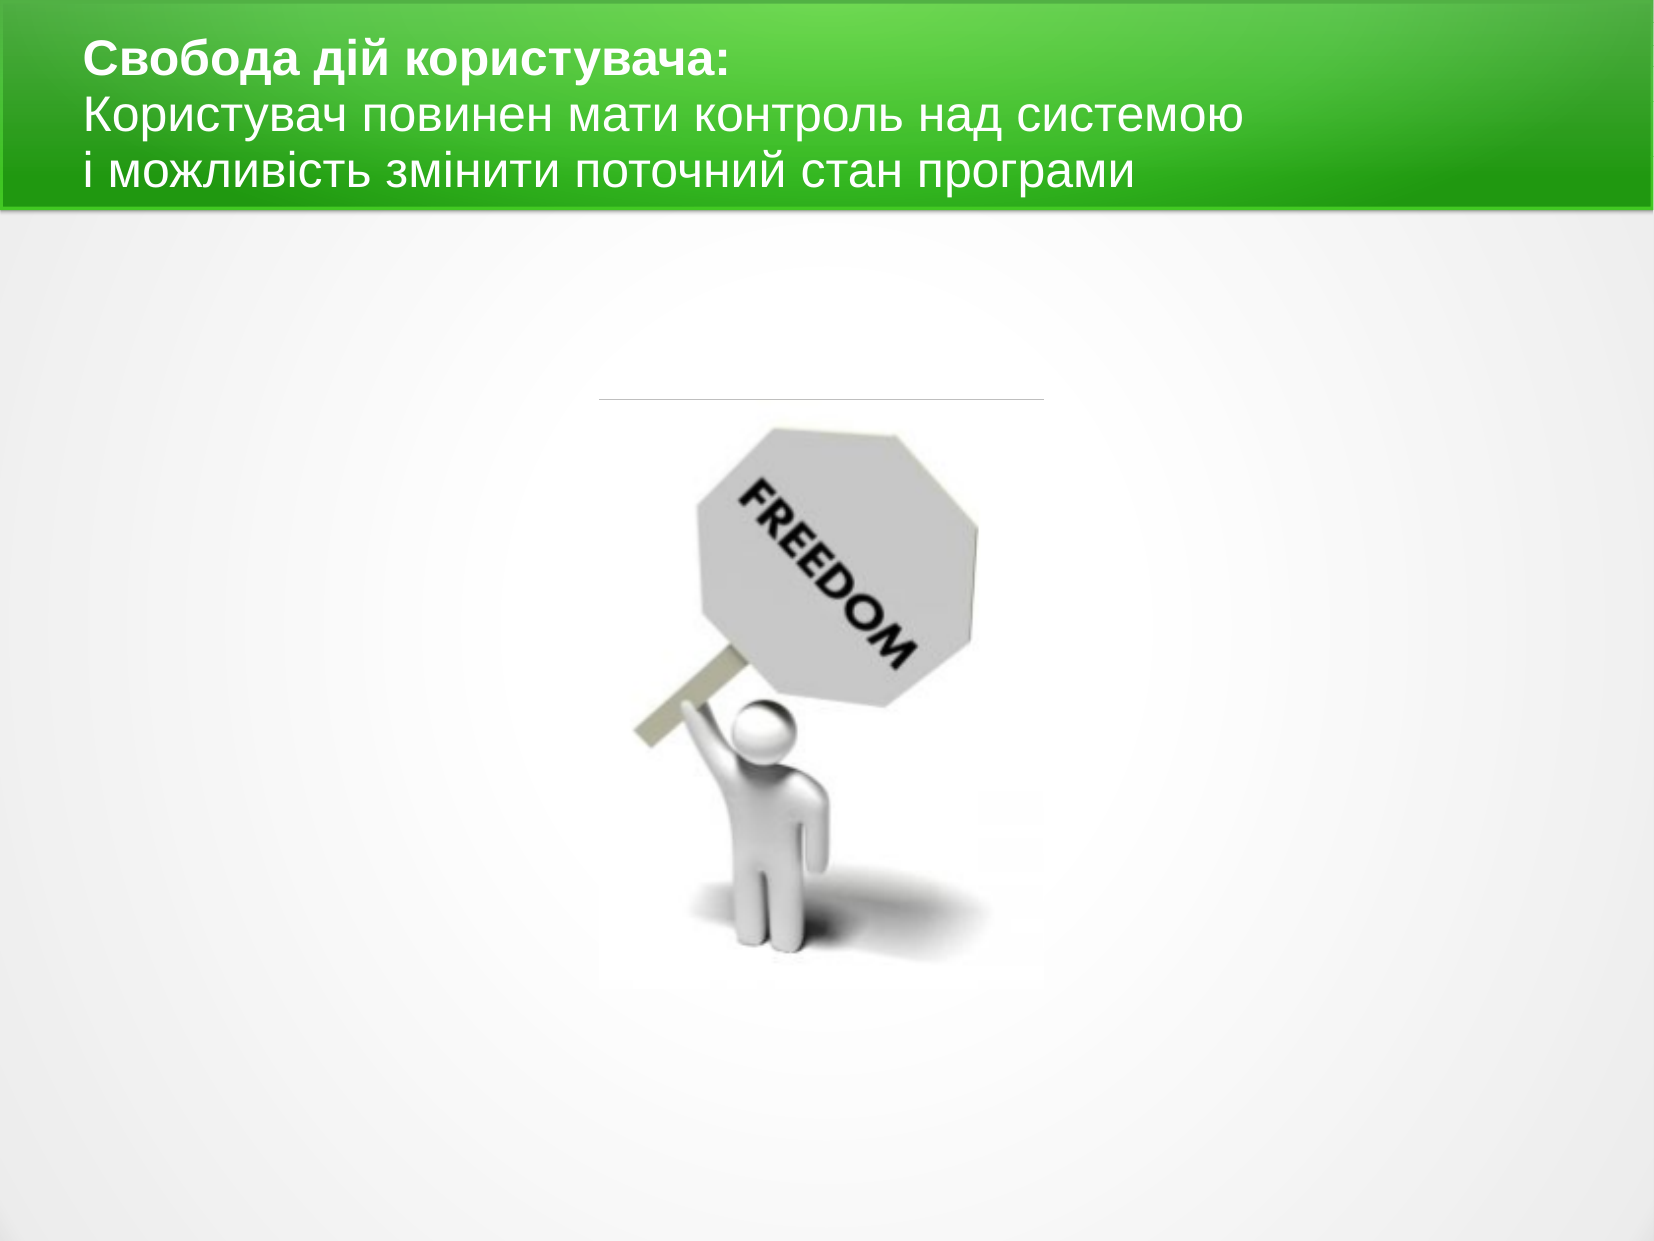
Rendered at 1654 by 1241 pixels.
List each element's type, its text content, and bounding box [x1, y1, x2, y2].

picture [599, 398, 1044, 989]
title Свобода дій користувача: Користувач повинен мати контроль над системою і можливість змінити поточний стан програми [82, 30, 1571, 198]
